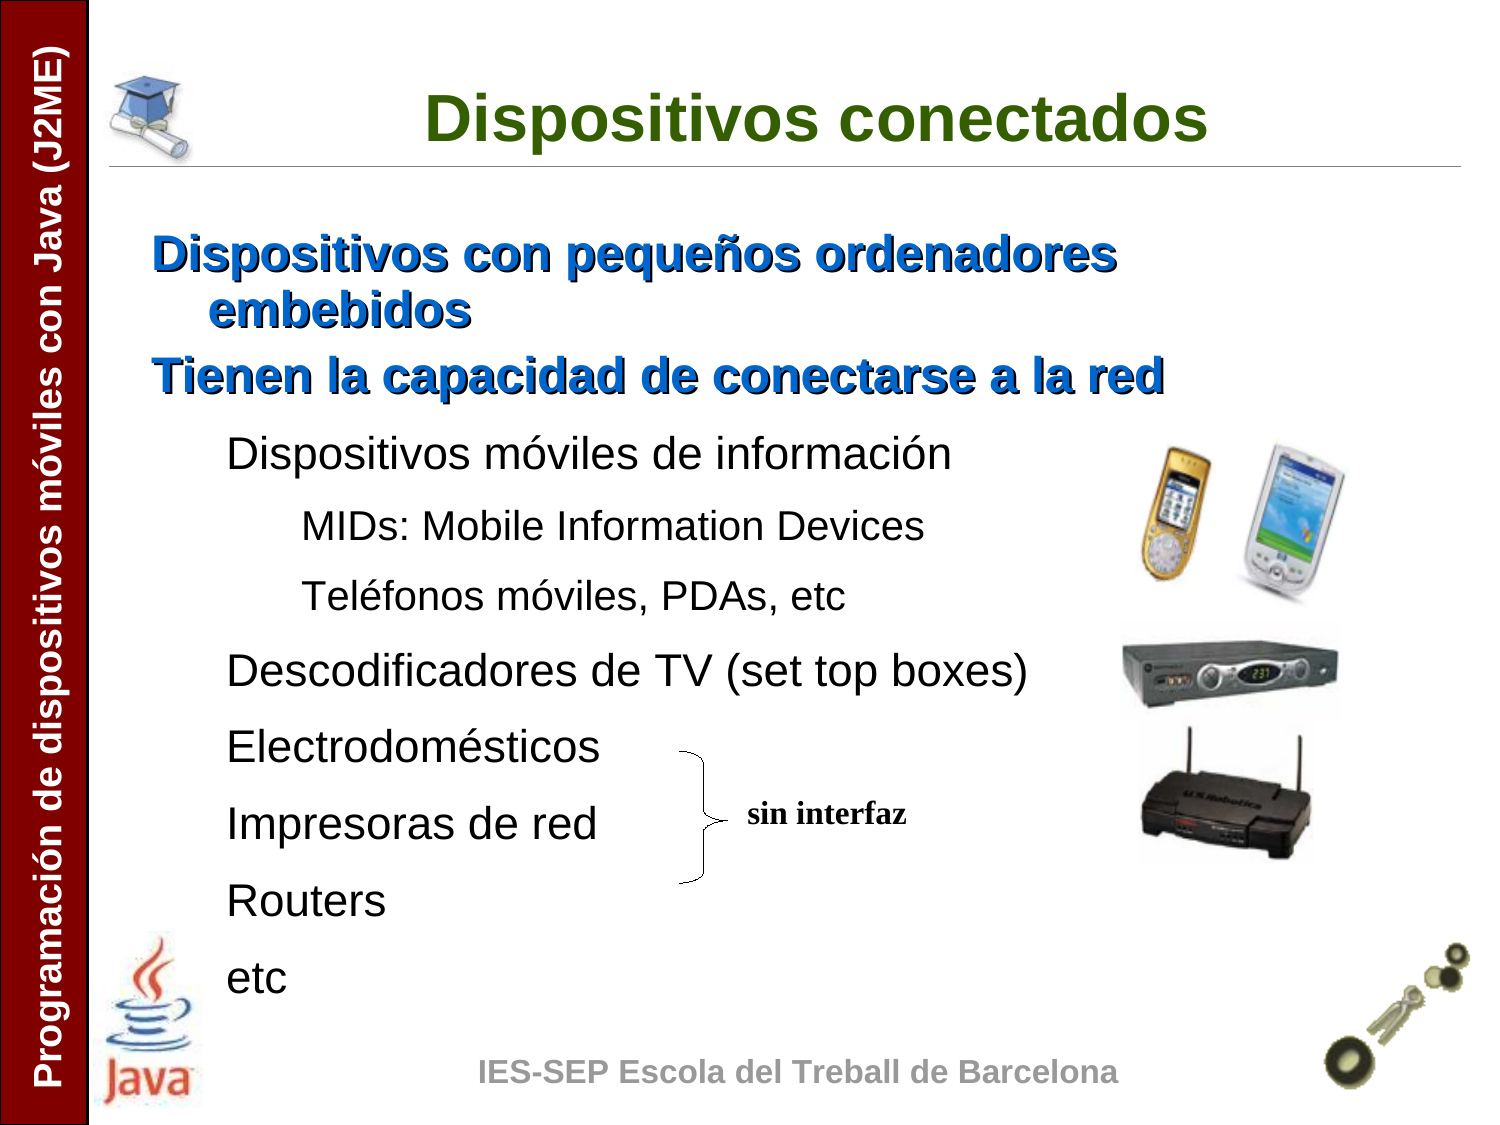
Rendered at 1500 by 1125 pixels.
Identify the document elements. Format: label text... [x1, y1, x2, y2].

picture [1114, 429, 1367, 883]
picture [1322, 939, 1471, 1094]
list Dispositivos con pequeños ordenadores embebidos Tienen la capacidad de conectarse a la red Dispositivos móviles de información MIDs: Mobile Information Devices Teléfonos móviles, PDAs, etc Descodificadores de TV (set top boxes) Electrodomésticos Impresoras de red Routers etc [151, 224, 1364, 1024]
picture [93, 61, 206, 174]
picture [93, 931, 204, 1109]
title Dispositivos conectados [211, 75, 1424, 163]
text_box sin interfaz [657, 787, 1045, 840]
